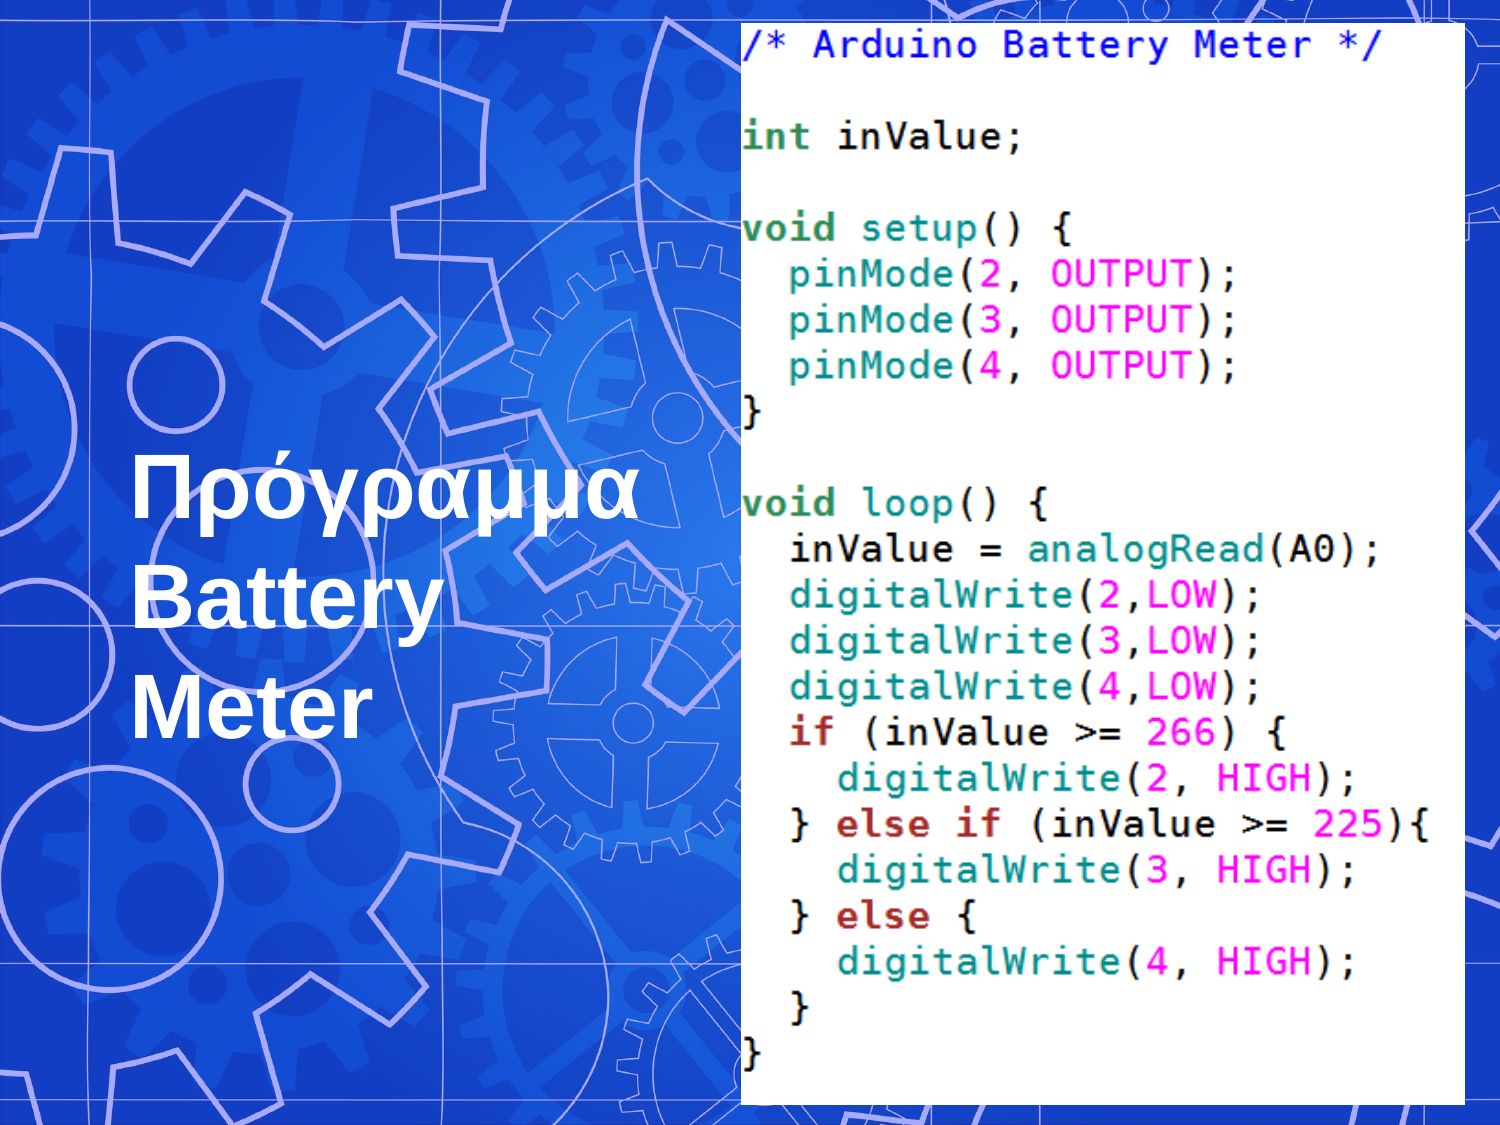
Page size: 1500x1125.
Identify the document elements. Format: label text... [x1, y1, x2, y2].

text_box Πρόγραμμα Battery Meter [114, 419, 679, 768]
picture [741, 23, 1465, 1105]
